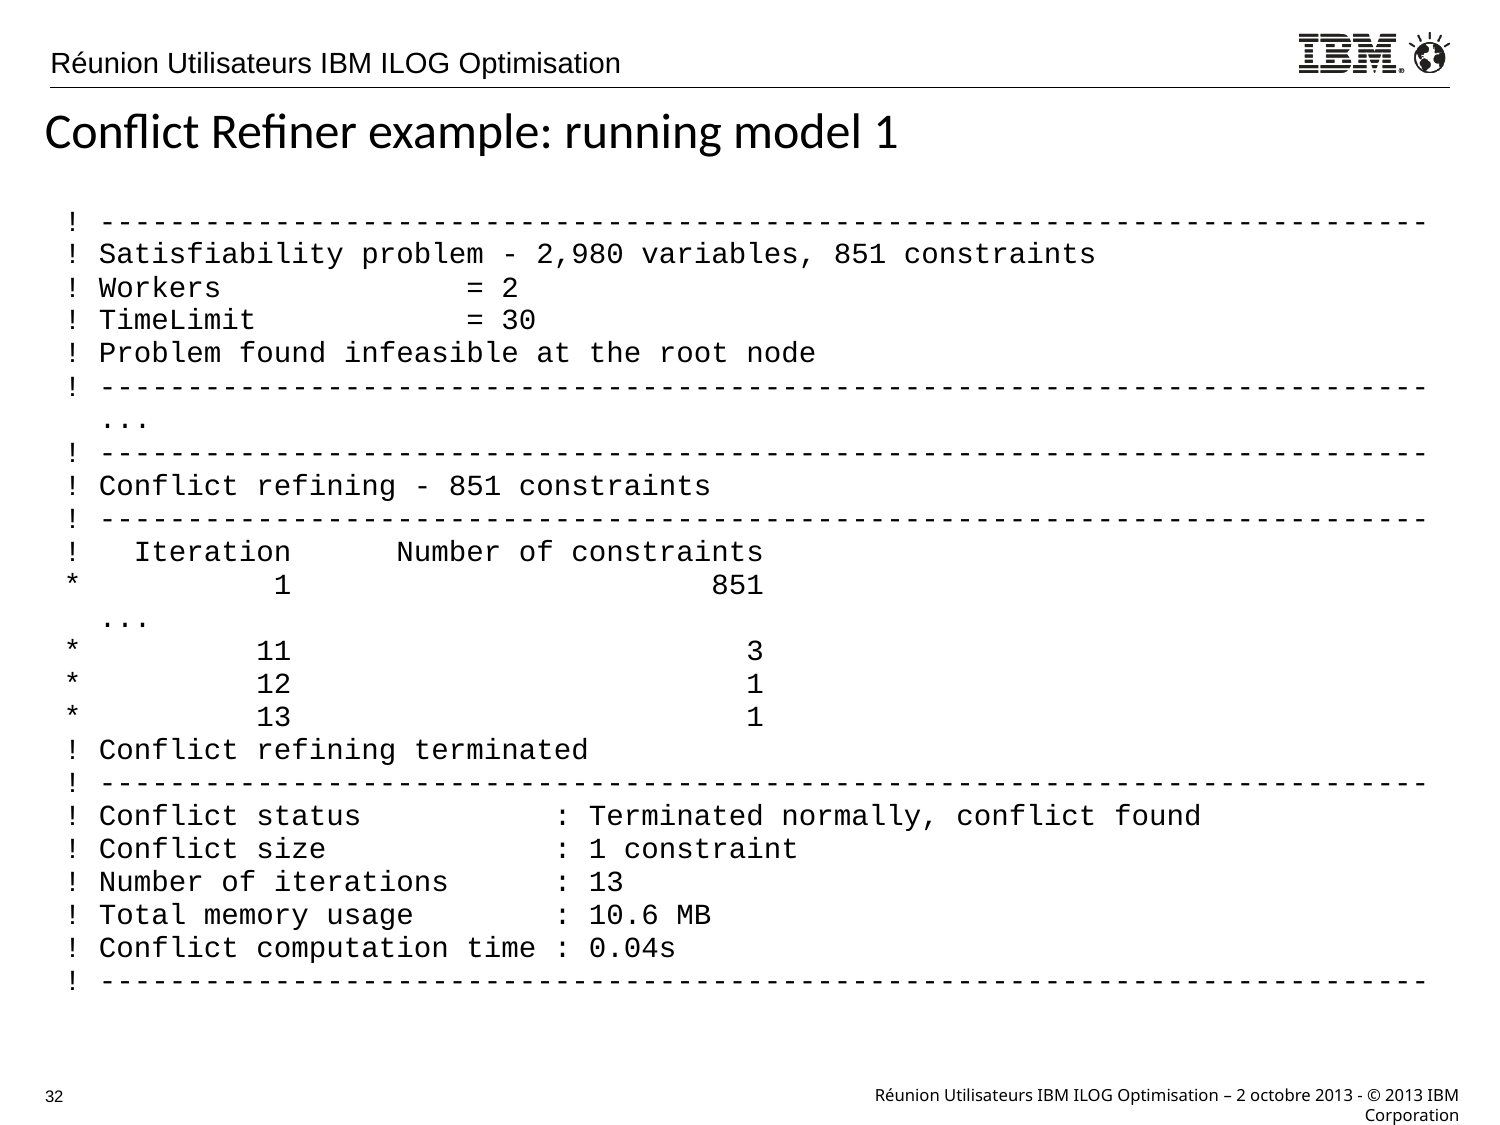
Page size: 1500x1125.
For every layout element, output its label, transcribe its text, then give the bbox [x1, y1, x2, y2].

picture [1299, 32, 1450, 73]
title Conflict Refiner example: running model 1 [29, 97, 1455, 218]
text_box ! ---------------------------------------------------------------------------- ! Satisfiability problem - 2,980 variables, 851 constraints ! Workers = 2 ! TimeLimit = 30 ! Problem found infeasible at the root node ! ---------------------------------------------------------------------------- ... ! ---------------------------------------------------------------------------- ! Conflict refining - 851 constraints ! ---------------------------------------------------------------------------- ! Iteration Number of constraints * 1 851 ... * 11 3 * 12 1 * 13 1 ! Conflict refining terminated ! ---------------------------------------------------------------------------- ! Conflict status : Terminated normally, conflict found ! Conflict size : 1 constraint ! Number of iterations : 13 ! Total memory usage : 10.6 MB ! Conflict computation time : 0.04s ! ---------------------------------------------------------------------------- [31, 199, 1444, 964]
